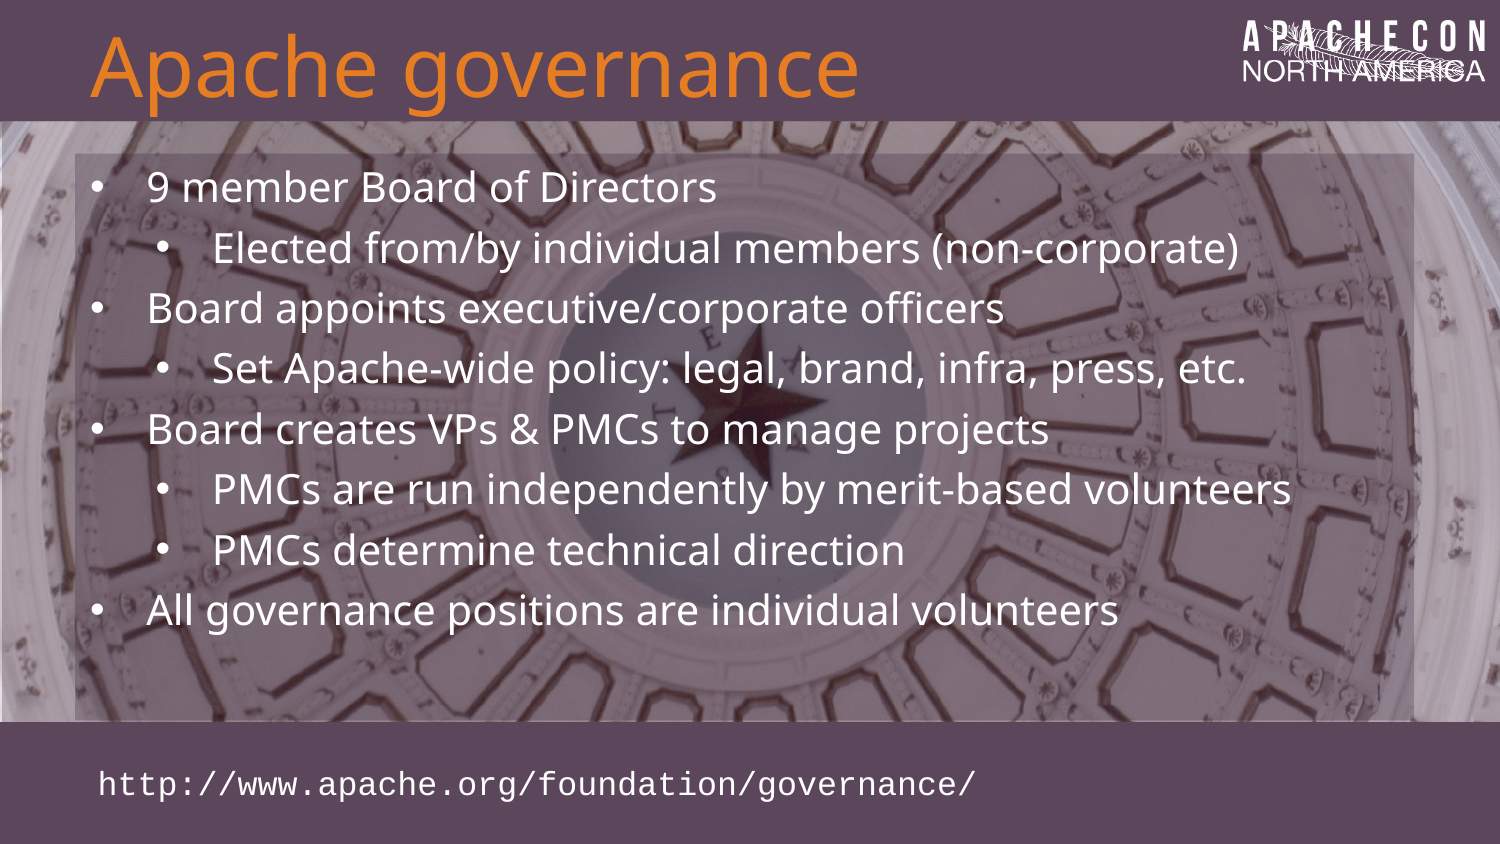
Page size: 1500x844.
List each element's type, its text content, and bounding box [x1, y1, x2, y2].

text_box http://www.apache.org/foundation/governance/ [82, 754, 1118, 815]
text_box 9 member Board of Directors Elected from/by individual members (non-corporate) Board appoints executive/corporate officers Set Apache-wide policy: legal, brand, infra, press, etc. Board creates VPs & PMCs to manage projects PMCs are run independently by merit-based volunteers PMCs determine technical direction All governance positions are individual volunteers [75, 153, 1415, 721]
text_box Apache governance [75, 6, 1116, 107]
picture [0, 0, 1500, 844]
